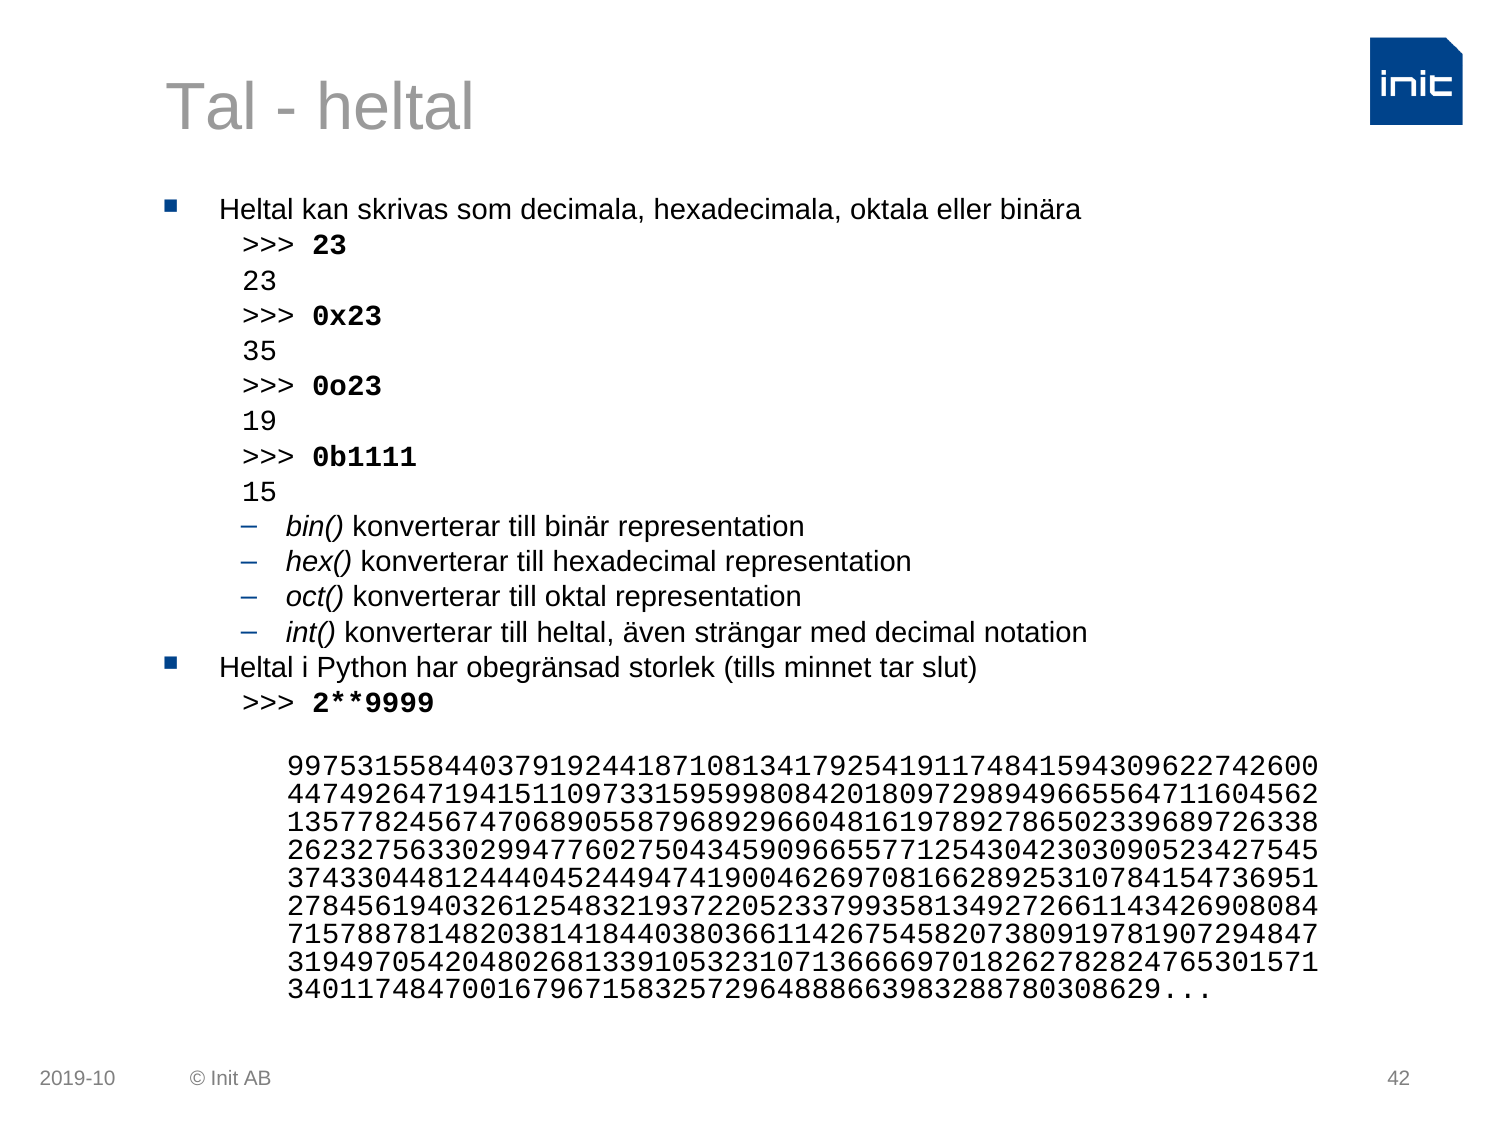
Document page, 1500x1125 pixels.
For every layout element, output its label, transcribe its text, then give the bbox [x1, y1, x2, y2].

text_box Heltal kan skrivas som decimala, hexadecimala, oktala eller binära >>> 23 23 >>> 0x23 35 >>> 0o23 19 >>> 0b1111 15 bin() konverterar till binär representation hex() konverterar till hexadecimal representation oct() konverterar till oktal representation int() konverterar till heltal, även strängar med decimal notation Heltal i Python har obegränsad storlek (tills minnet tar slut) >>> 2**9999 997531558440379192441871081341792541911748415943096227426004474926471941511097331595998084201809729894966556471160456213577824567470689055879689296604816197892786502339689726338262327563302994776027504345909665577125430423030905234275453743304481244404524494741900462697081662892531078415473695127845619403261254832193722052337993581349272661143426908084715788781482038141844038036611426754582073809197819072948473194970542048026813391053231071366669701826278282476530157134011748470016796715832572964888663983288780308629... [150, 189, 1351, 1055]
text_box 2019-10 [24, 1037, 151, 1098]
text_box © Init AB [174, 1037, 1326, 1098]
text_box <nummer> [1350, 1037, 1426, 1098]
text_box Tal - heltal [150, 0, 1351, 151]
picture [1370, 37, 1463, 125]
